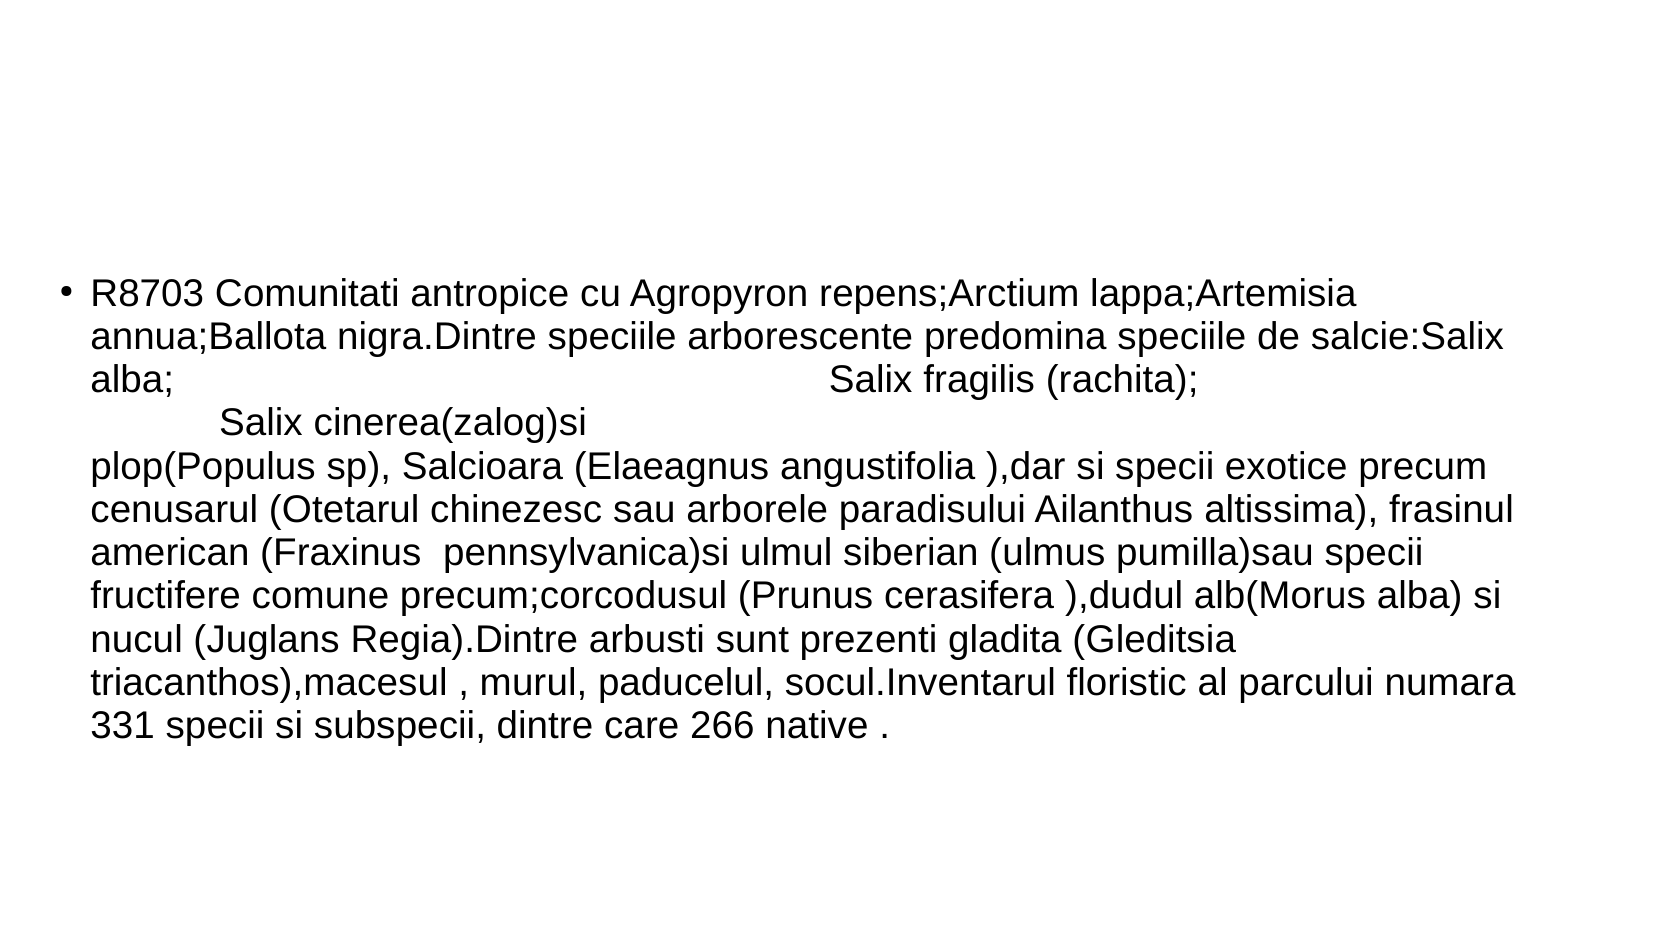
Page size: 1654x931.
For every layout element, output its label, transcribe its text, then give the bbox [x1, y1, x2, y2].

list R8703 Comunitati antropice cu Agropyron repens;Arctium lappa;Artemisia annua;Ballota nigra.Dintre speciile arborescente predomina speciile de salcie:Salix alba; Salix fragilis (rachita); Salix cinerea(zalog)si plop(Populus sp), Salcioara (Elaeagnus angustifolia ),dar si specii exotice precum cenusarul (Otetarul chinezesc sau arborele paradisului Ailanthus altissima), frasinul american (Fraxinus pennsylvanica)si ulmul siberian (ulmus pumilla)sau specii fructifere comune precum;corcodusul (Prunus cerasifera ),dudul alb(Morus alba) si nucul (Juglans Regia).Dintre arbusti sunt prezenti gladita (Gleditsia triacanthos),macesul , murul, paducelul, socul.Inventarul floristic al parcului numara 331 specii si subspecii, dintre care 266 native . [49, 210, 1538, 751]
